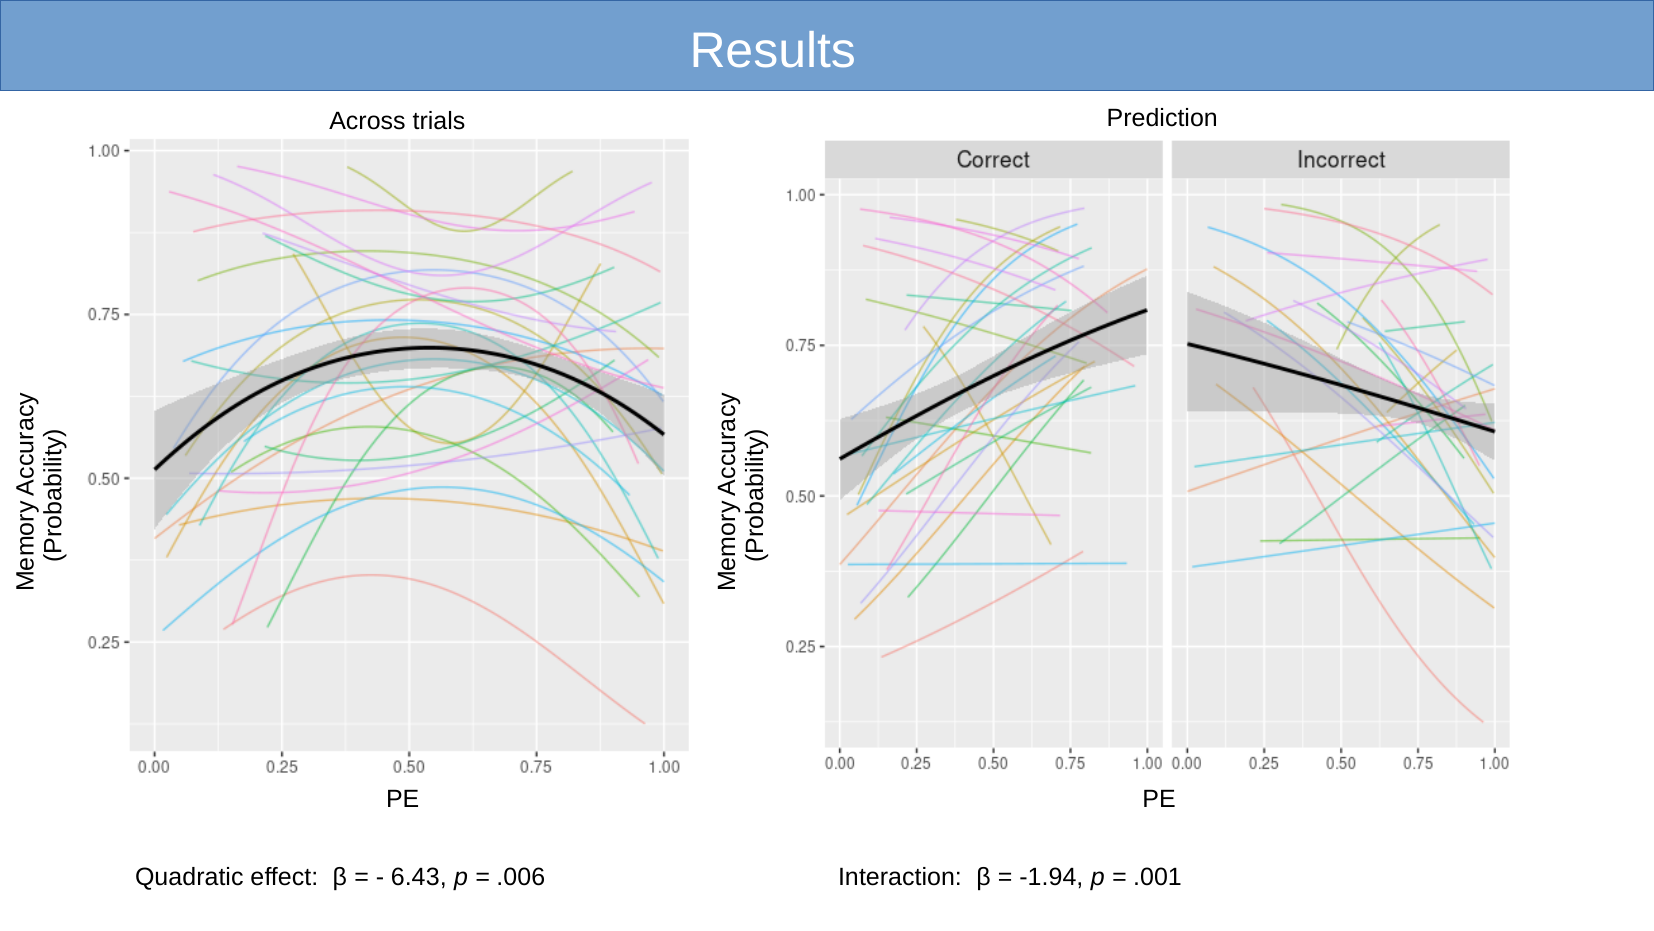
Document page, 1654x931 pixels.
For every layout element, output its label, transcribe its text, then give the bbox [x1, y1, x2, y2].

text_box Interaction: β = -1.94, p = .001 [823, 855, 1477, 912]
text_box Memory Accuracy (Probability) [704, 270, 786, 714]
text_box PE [1127, 777, 1323, 821]
text_box Results [674, 15, 966, 86]
picture [79, 135, 690, 774]
text_box PE [371, 777, 567, 821]
text_box Prediction [1091, 95, 1497, 139]
text_box Quadratic effect: β = - 6.43, p = .006 [120, 855, 774, 912]
text_box Memory Accuracy (Probability) [2, 270, 85, 714]
picture [779, 132, 1526, 781]
text_box [0, 0, 1654, 91]
text_box Across trials [314, 99, 720, 142]
